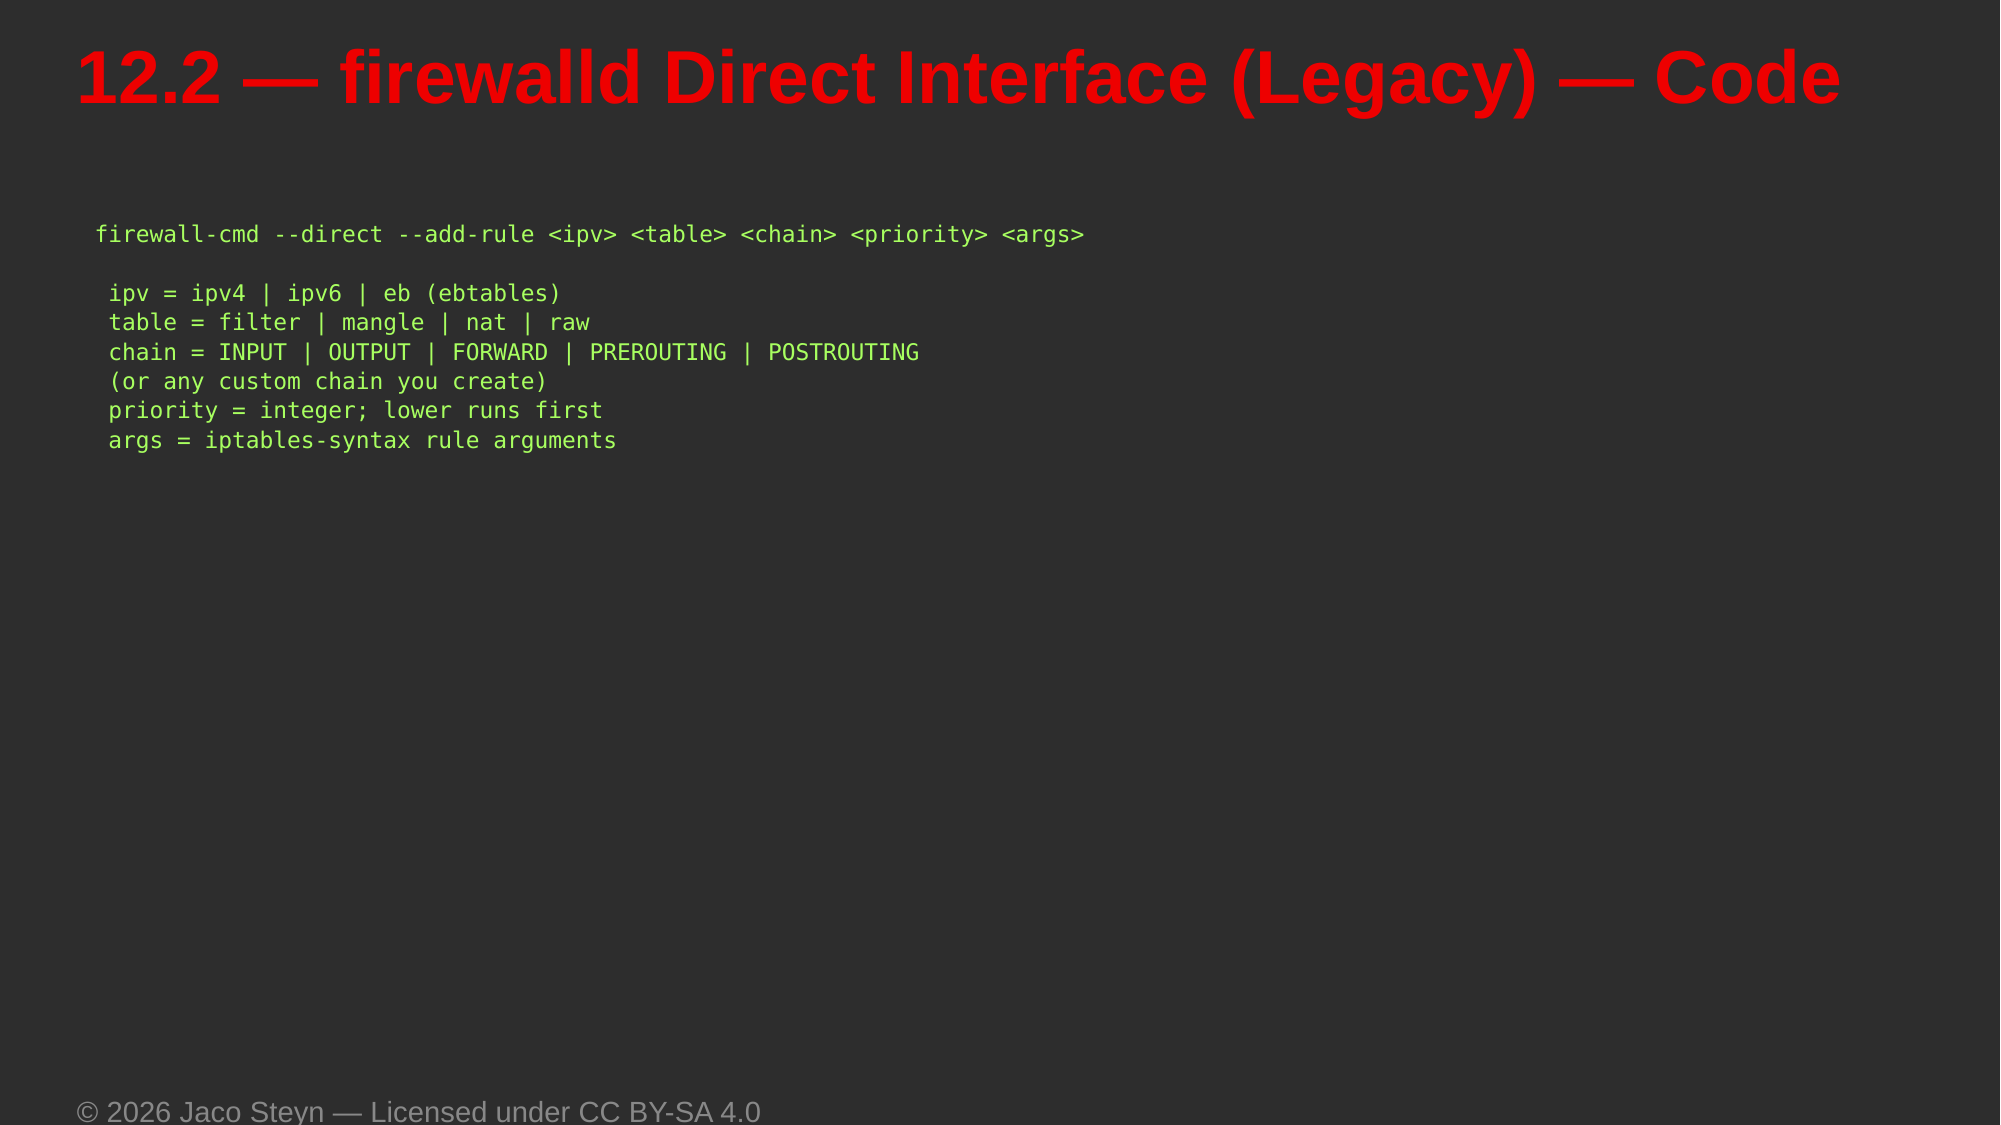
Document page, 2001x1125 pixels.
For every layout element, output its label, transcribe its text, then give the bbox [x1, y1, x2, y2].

text_box © 2026 Jaco Steyn — Licensed under CC BY-SA 4.0 [59, 1083, 1942, 1120]
text_box firewall-cmd --direct --add-rule <ipv> <table> <chain> <priority> <args> ipv = ipv4 | ipv6 | eb (ebtables) table = filter | mangle | nat | raw chain = INPUT | OUTPUT | FORWARD | PREROUTING | POSTROUTING (or any custom chain you create) priority = integer; lower runs first args = iptables-syntax rule arguments [59, 194, 1942, 1052]
text_box 12.2 — firewalld Direct Interface (Legacy) — Code [59, 23, 1942, 178]
